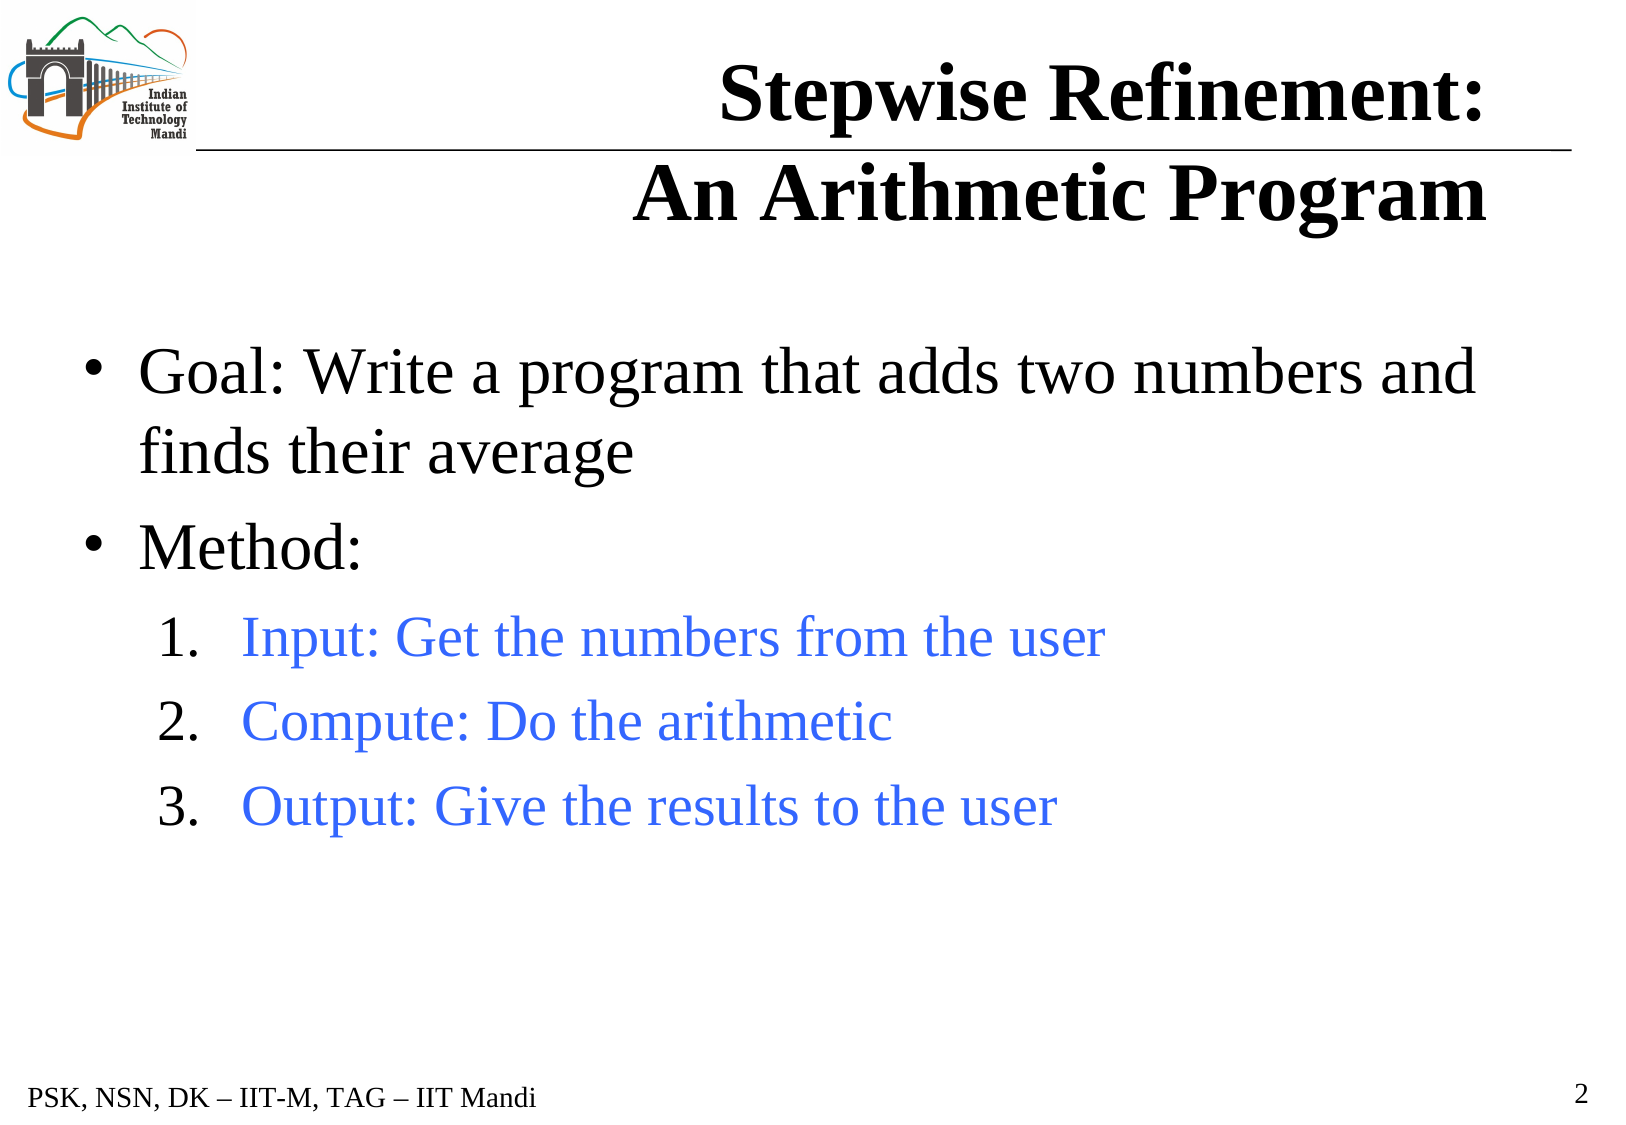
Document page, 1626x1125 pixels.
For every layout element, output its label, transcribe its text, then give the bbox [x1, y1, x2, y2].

title Stepwise Refinement: An Arithmetic Program [67, 29, 1504, 158]
picture [1, 0, 196, 156]
list Goal: Write a program that adds two numbers and finds their average Method: Input: Get the numbers from the user Compute: Do the arithmetic Output: Give the results to the user [67, 318, 1571, 1025]
